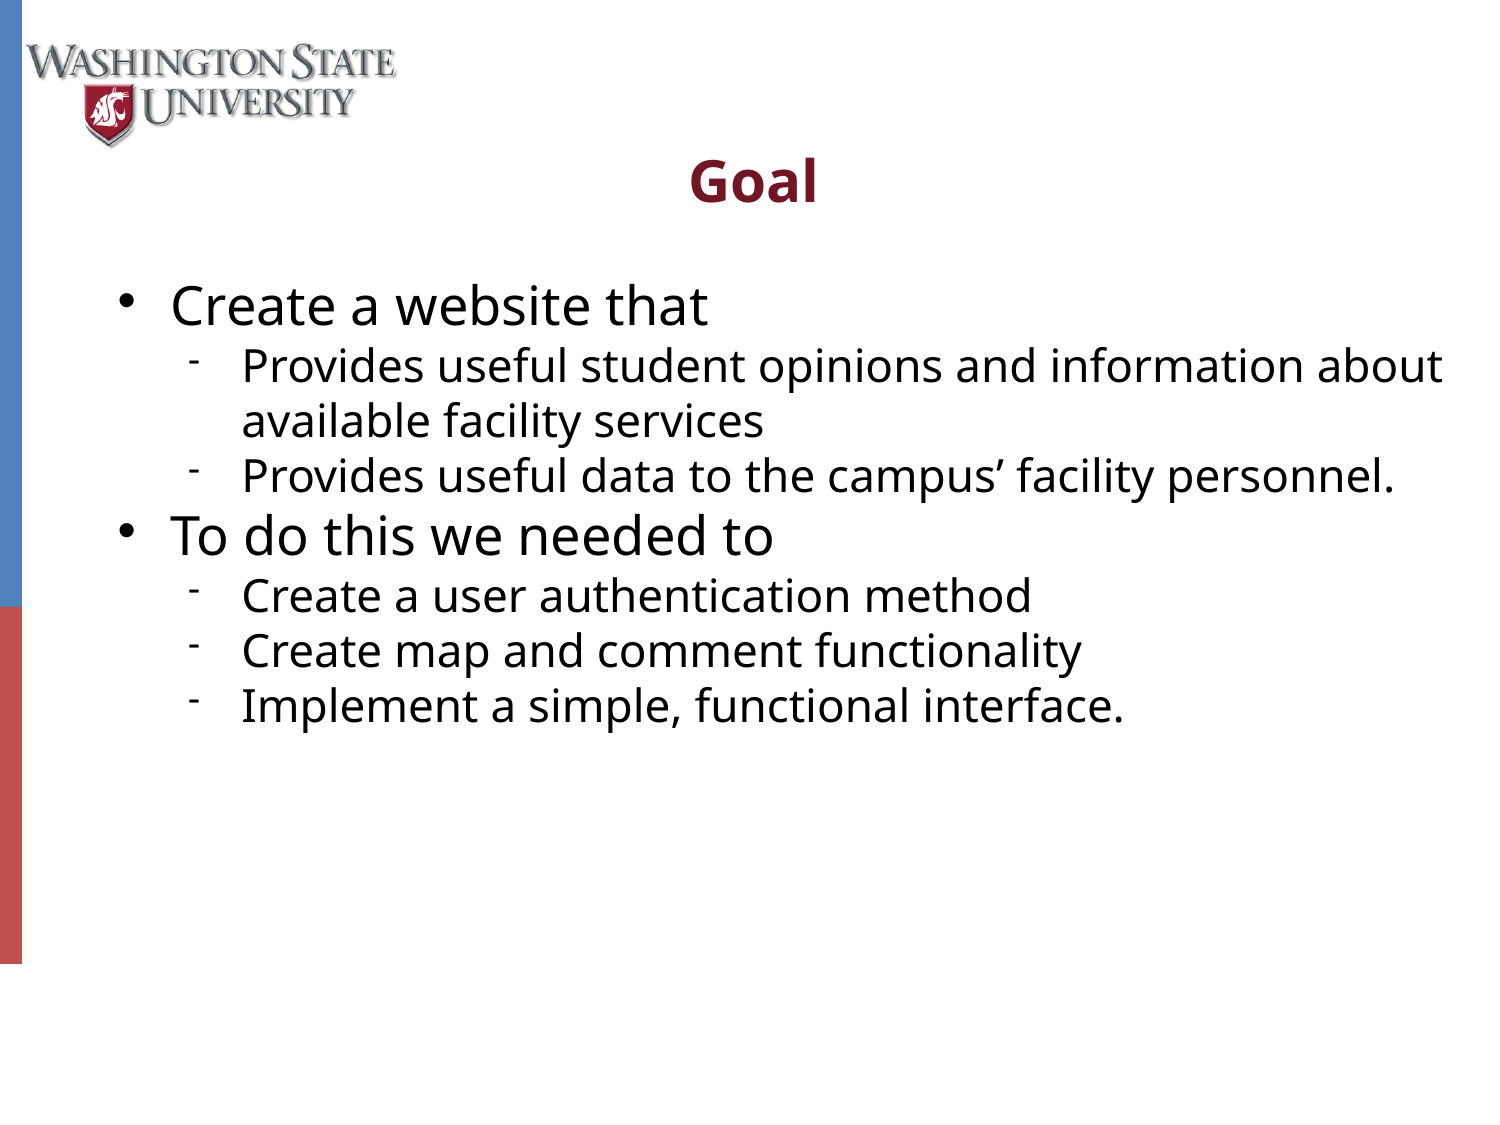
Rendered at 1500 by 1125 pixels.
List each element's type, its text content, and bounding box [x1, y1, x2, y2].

picture [0, 0, 426, 178]
text_box Create a website that Provides useful student opinions and information about available facility services Provides useful data to the campus’ facility personnel. To do this we needed to Create a user authentication method Create map and comment functionality Implement a simple, functional interface. [69, 264, 1475, 759]
text_box Goal [116, 136, 1392, 216]
